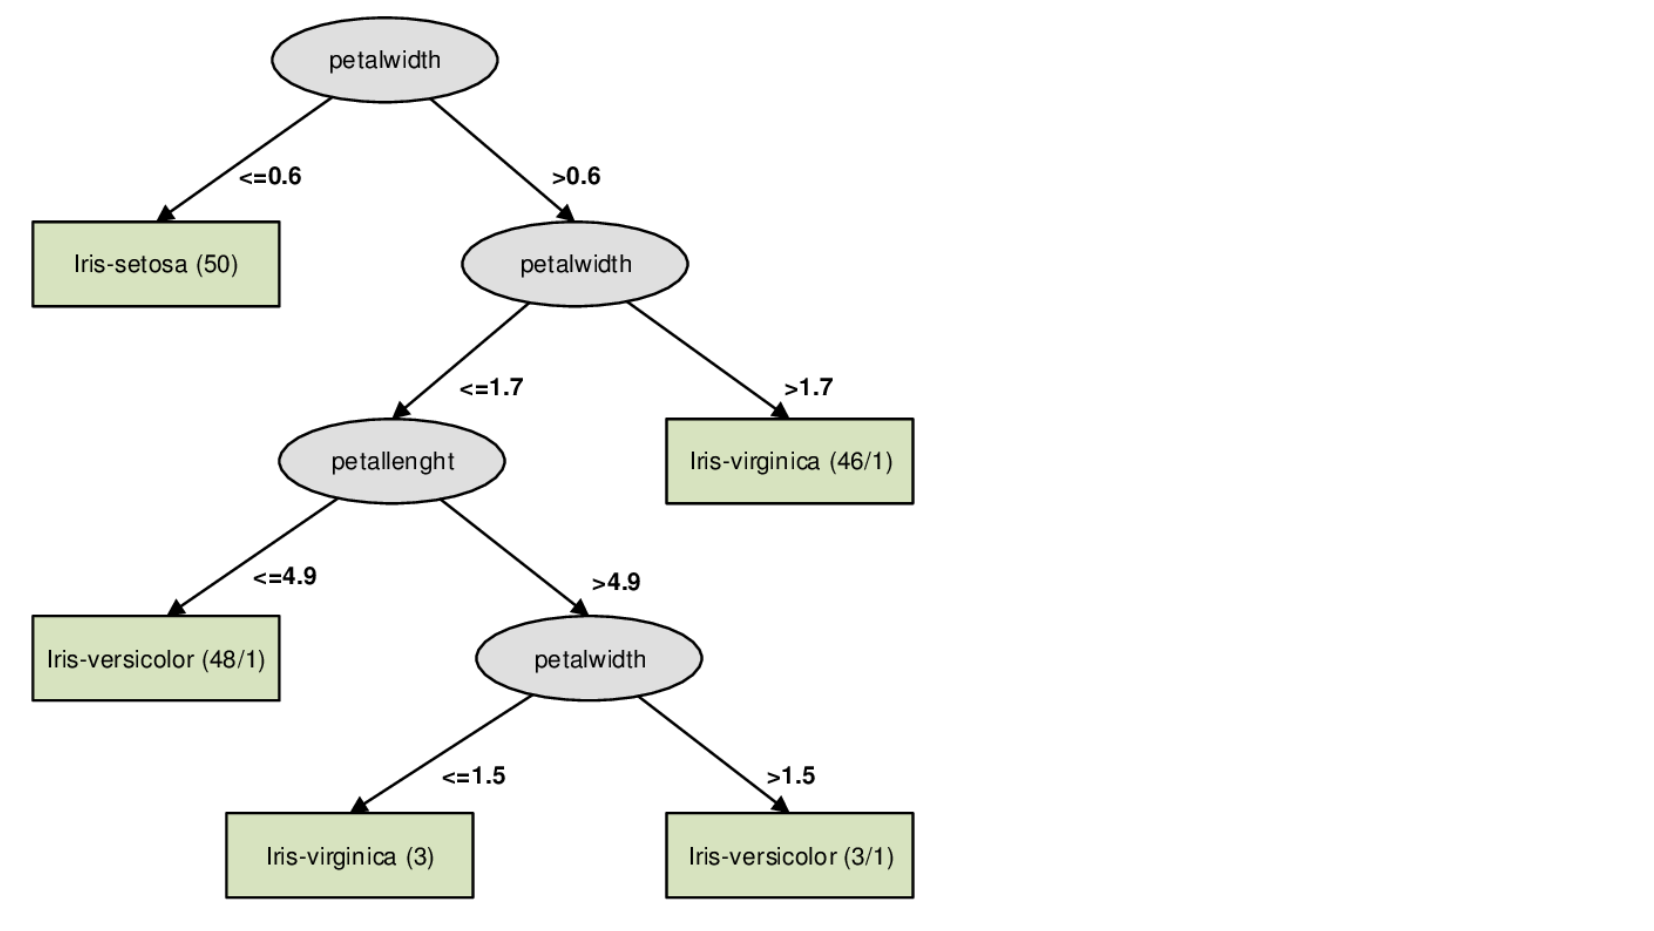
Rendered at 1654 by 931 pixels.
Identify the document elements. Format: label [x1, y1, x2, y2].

picture [29, 14, 916, 901]
